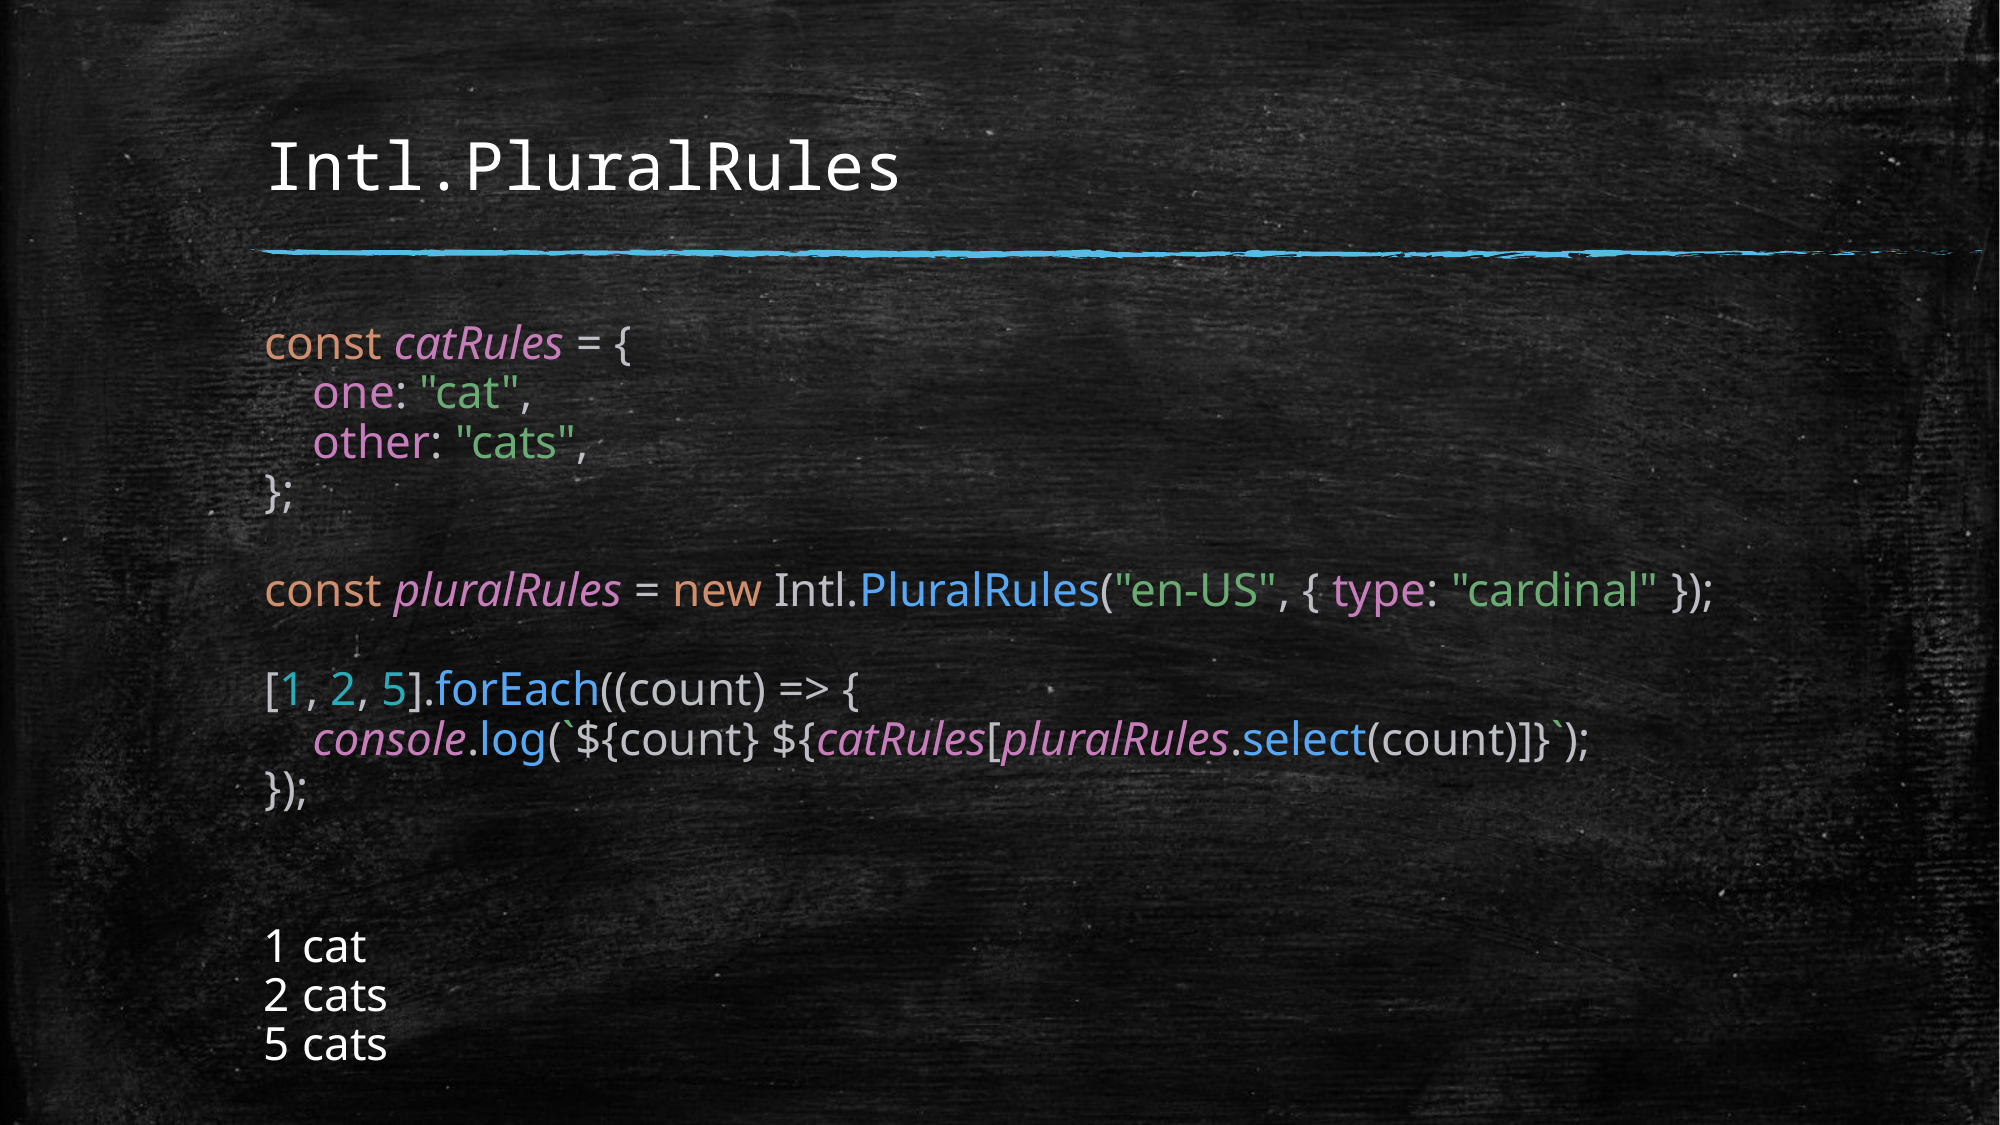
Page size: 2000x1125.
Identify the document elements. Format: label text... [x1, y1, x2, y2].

list 1 cat 2 cats 5 cats [248, 915, 1749, 1066]
picture [0, 0, 2000, 1125]
title Intl.PluralRules [249, 45, 1750, 213]
list const catRules = { one: "cat", other: "cats", }; const pluralRules = new Intl.PluralRules("en-US", { type: "cardinal" }); [1, 2, 5].forEach((count) => { console.log(`${count} ${catRules[pluralRules.select(count)]}`); }); [249, 312, 1750, 913]
